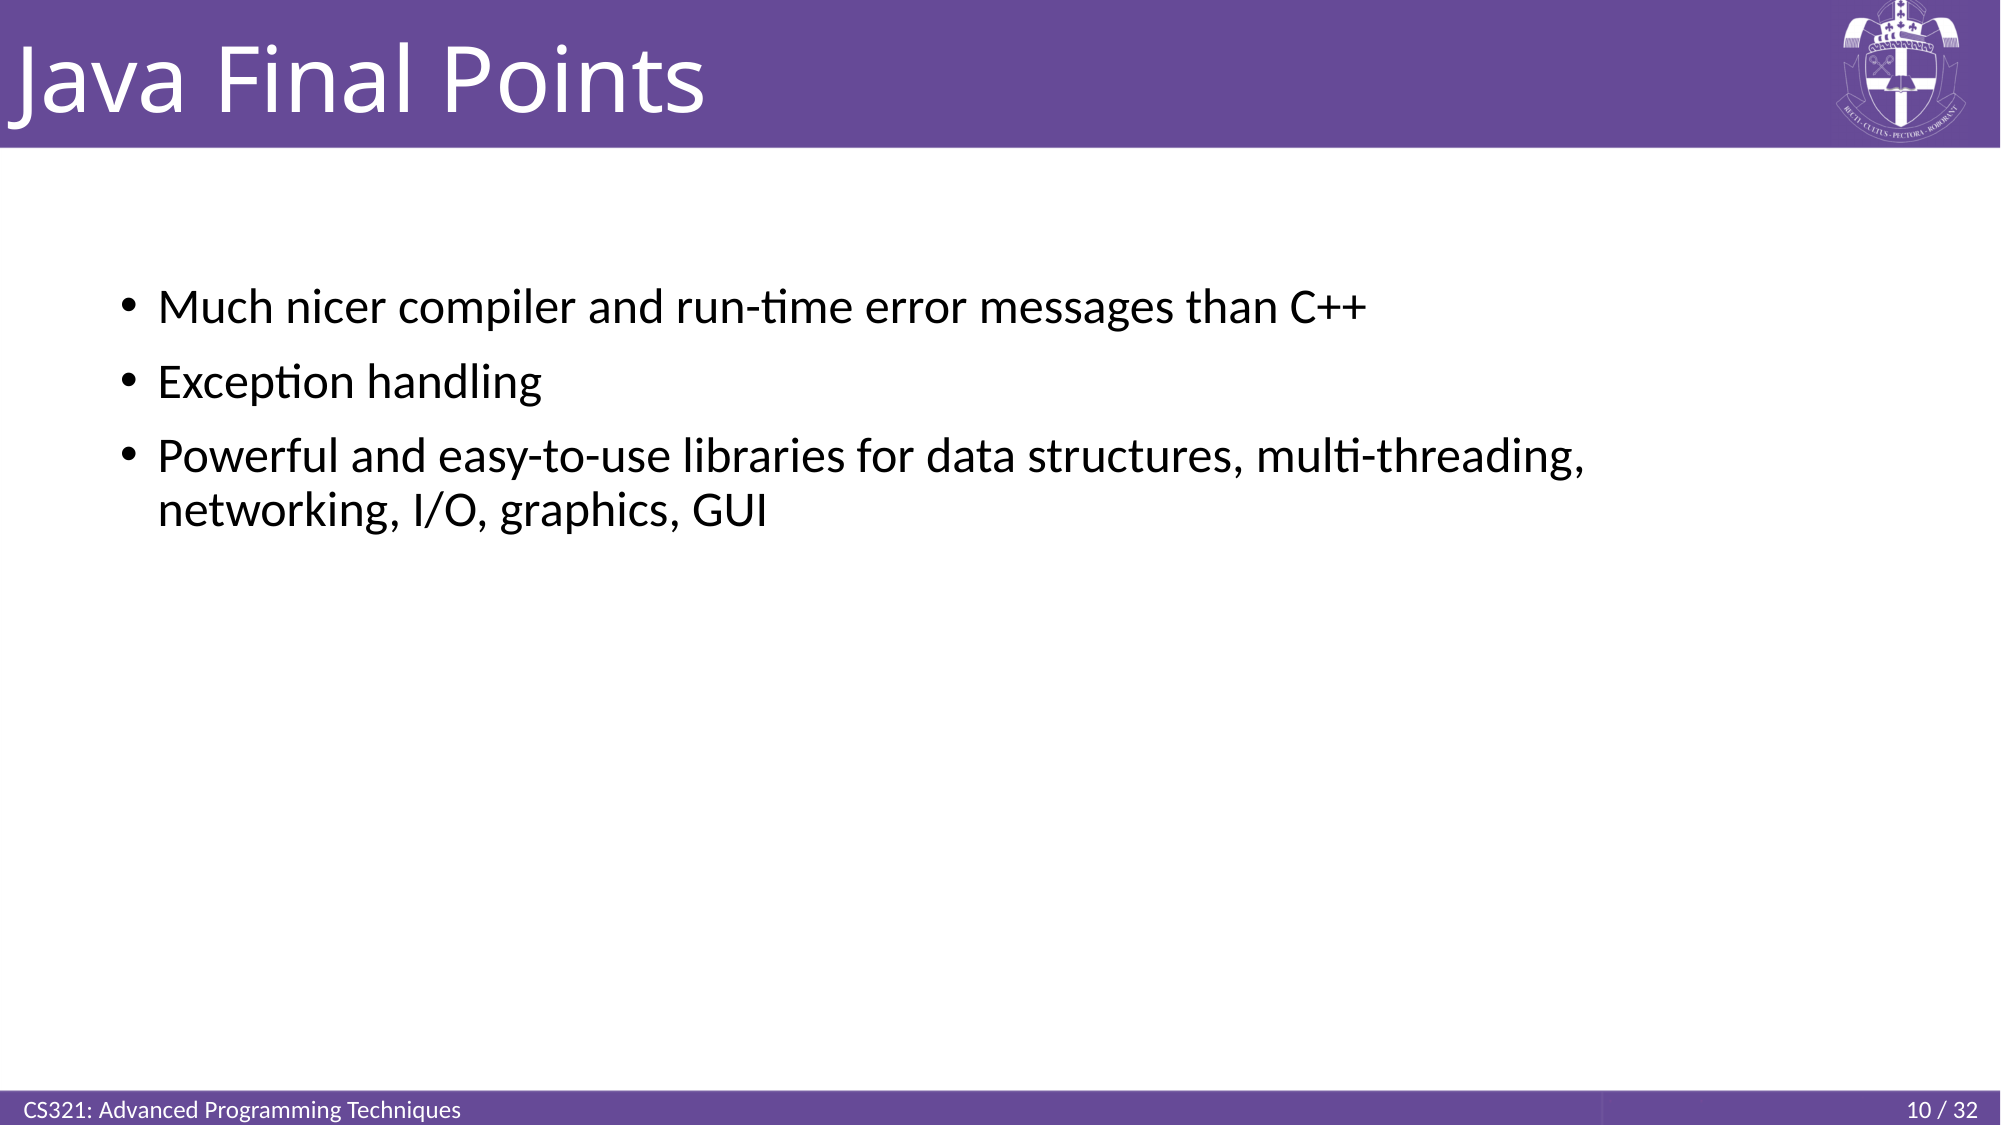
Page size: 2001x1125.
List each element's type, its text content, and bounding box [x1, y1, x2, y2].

title Java Final Points [0, 0, 1725, 192]
slide_number <number> / 32 [1862, 1078, 1994, 1125]
picture [0, 0, 2001, 1125]
list Much nicer compiler and run-time error messages than C++ Exception handling Powerful and easy-to-use libraries for data structures, multi-threading, networking, I/O, graphics, GUI [105, 191, 1831, 906]
